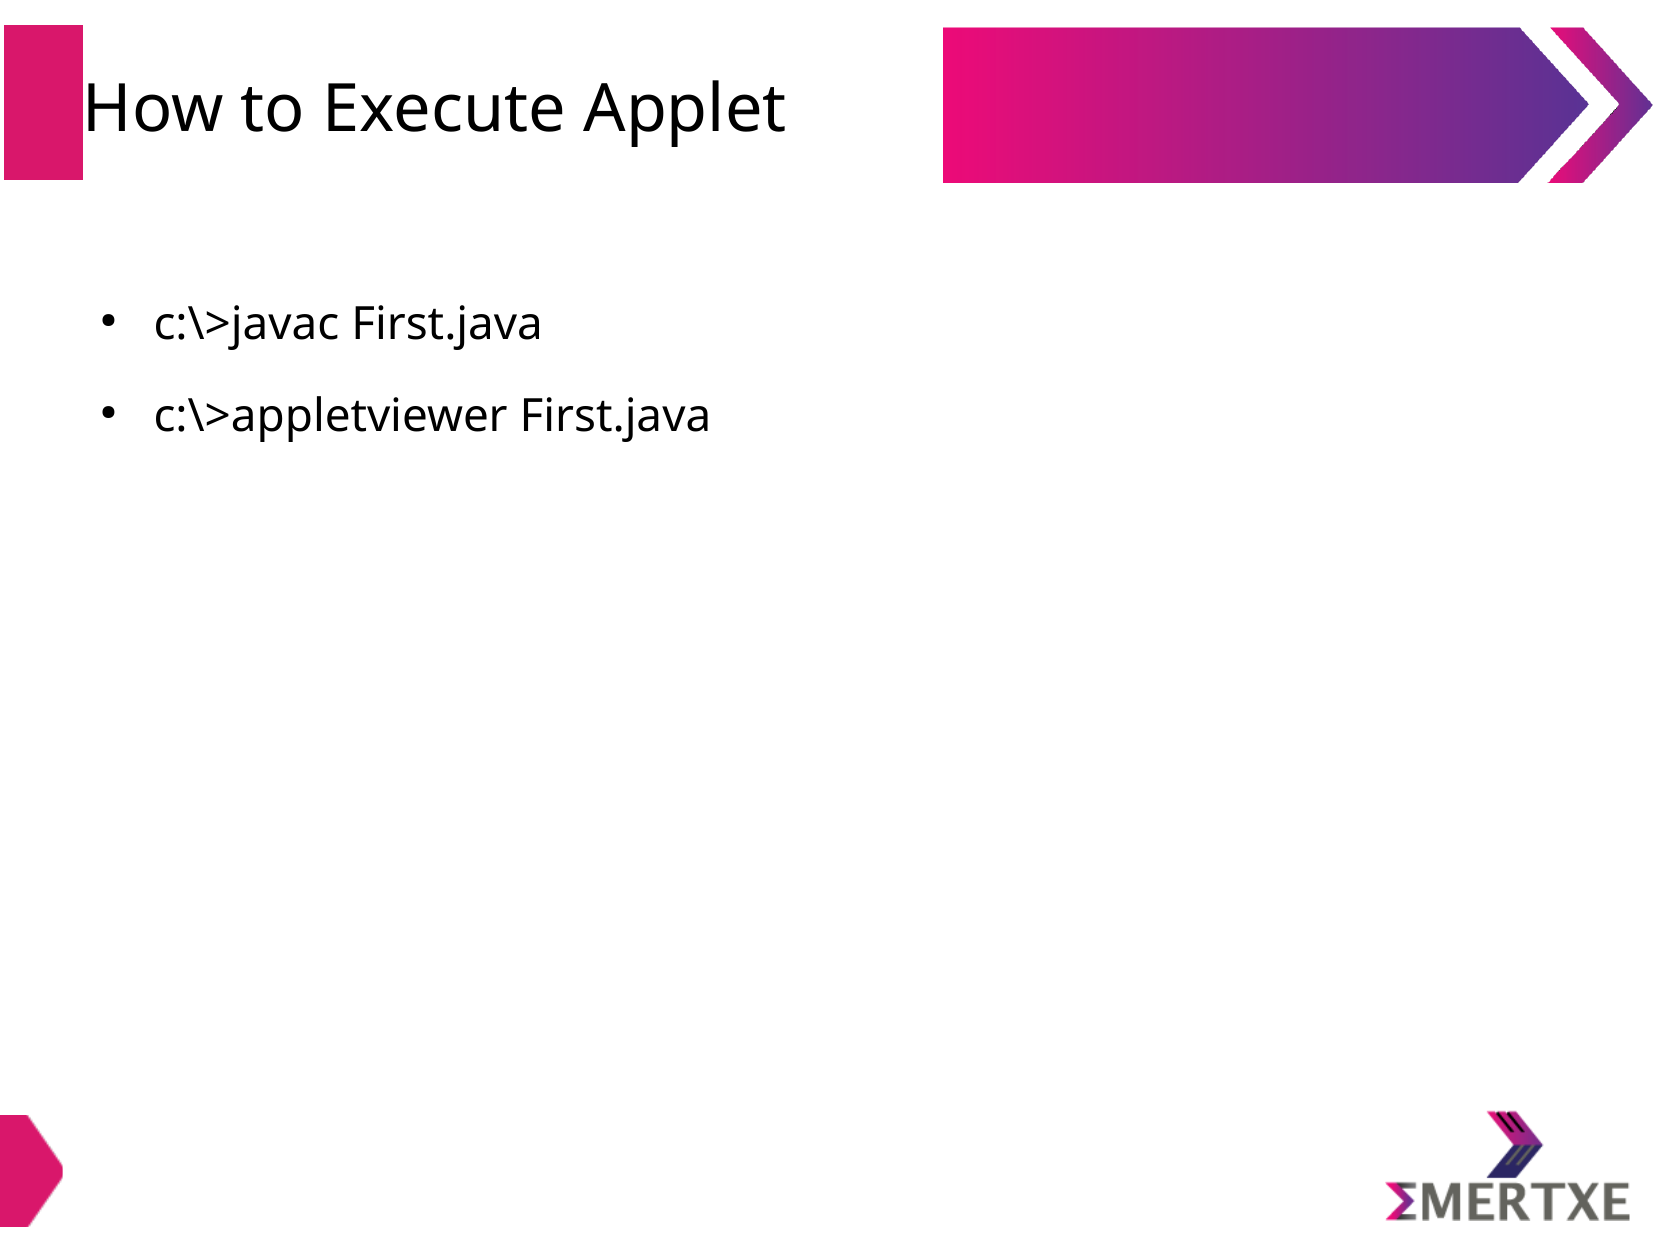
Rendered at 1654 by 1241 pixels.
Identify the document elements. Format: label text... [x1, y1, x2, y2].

picture [1571, 27, 1653, 183]
list c:\>javac First.java c:\>appletviewer First.java [82, 290, 1571, 1010]
title How to Execute Applet [82, 2, 1571, 210]
picture [1385, 1107, 1631, 1221]
